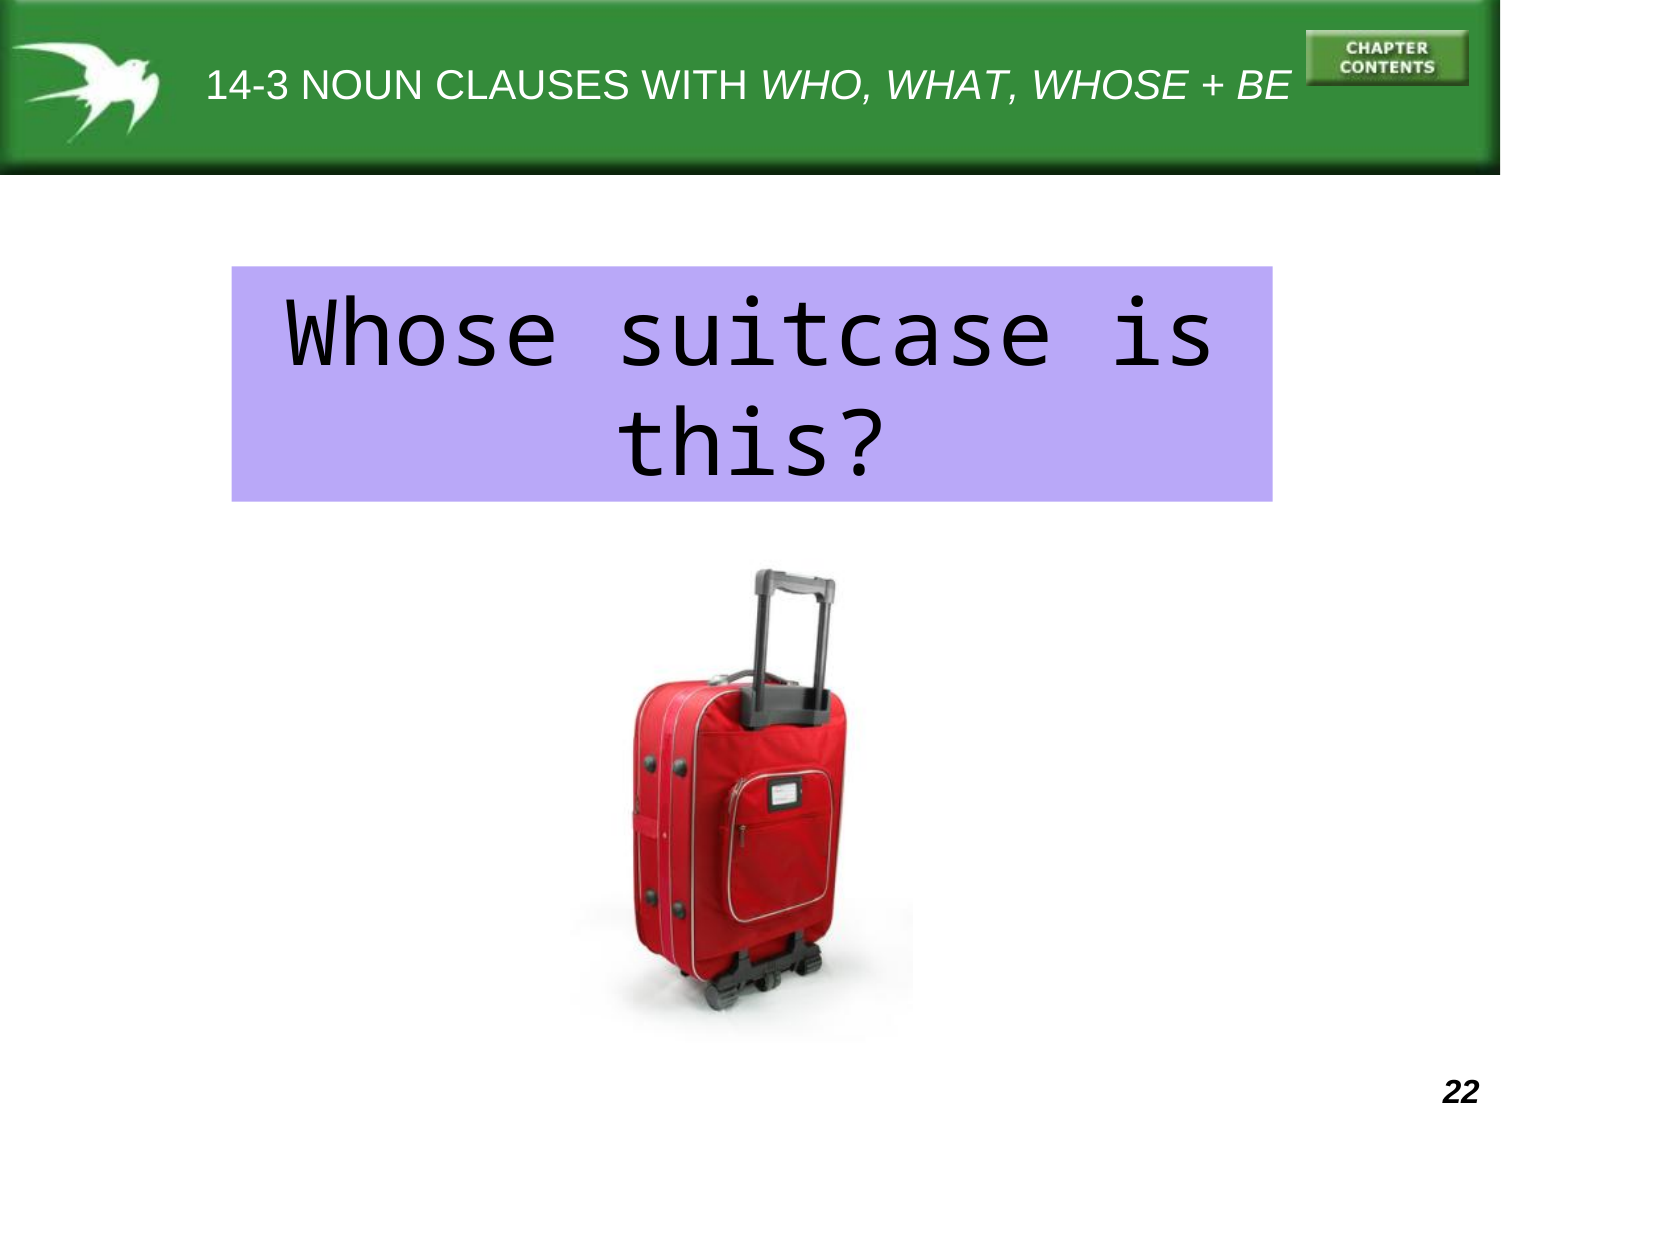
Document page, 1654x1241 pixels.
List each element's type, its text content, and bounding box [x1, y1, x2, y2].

text_box 14-3 NOUN CLAUSES WITH WHO, WHAT, WHOSE + BE [190, 50, 1363, 116]
picture [570, 539, 913, 1052]
text_box Whose suitcase is this? [231, 266, 1273, 502]
picture [0, 0, 1500, 175]
